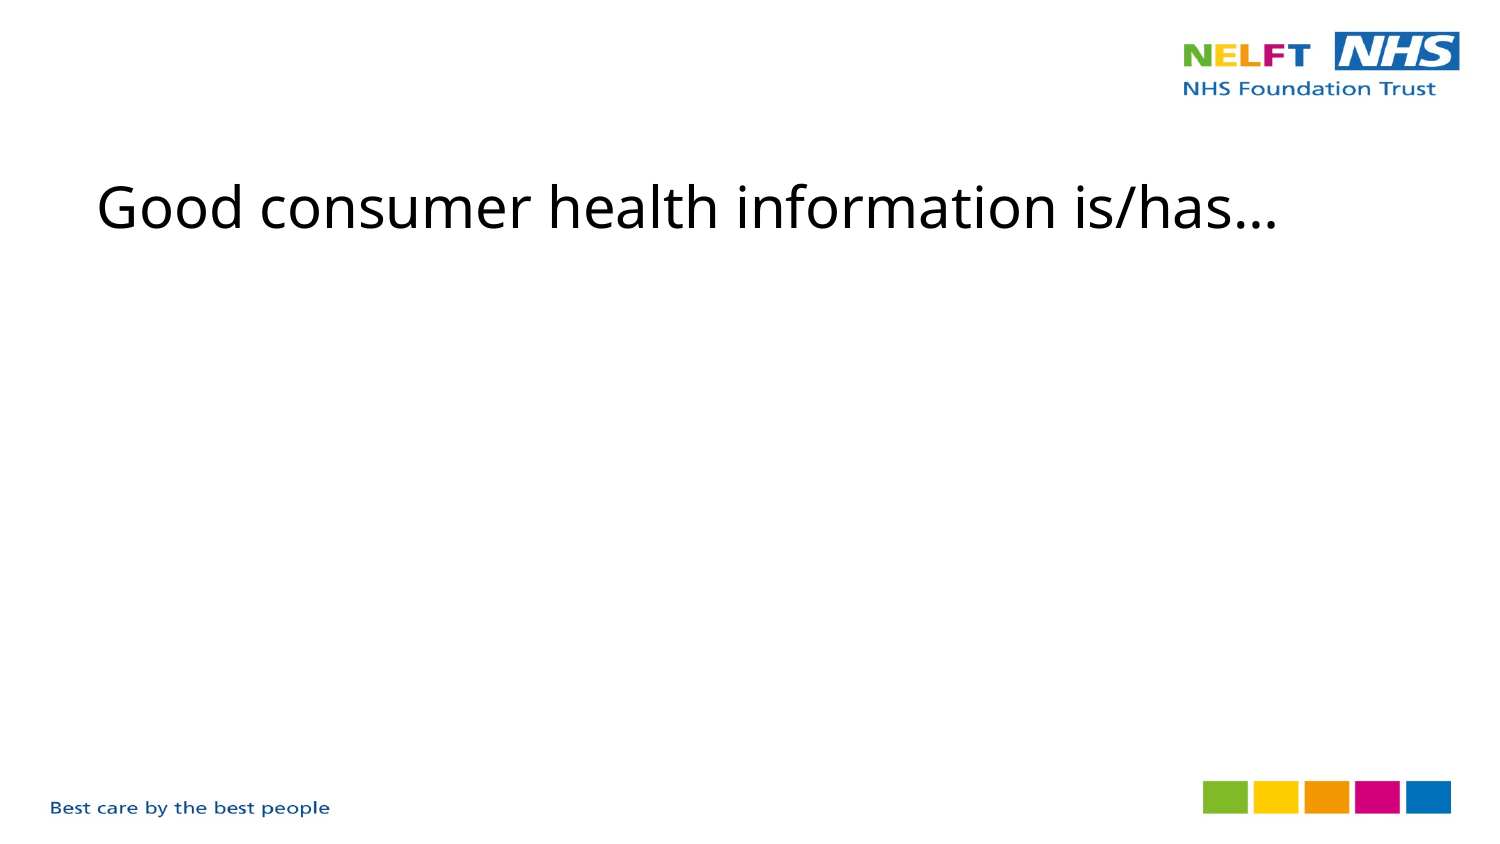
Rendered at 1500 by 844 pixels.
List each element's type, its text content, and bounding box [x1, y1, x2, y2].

title Good consumer health information is/has… [81, 162, 1322, 263]
